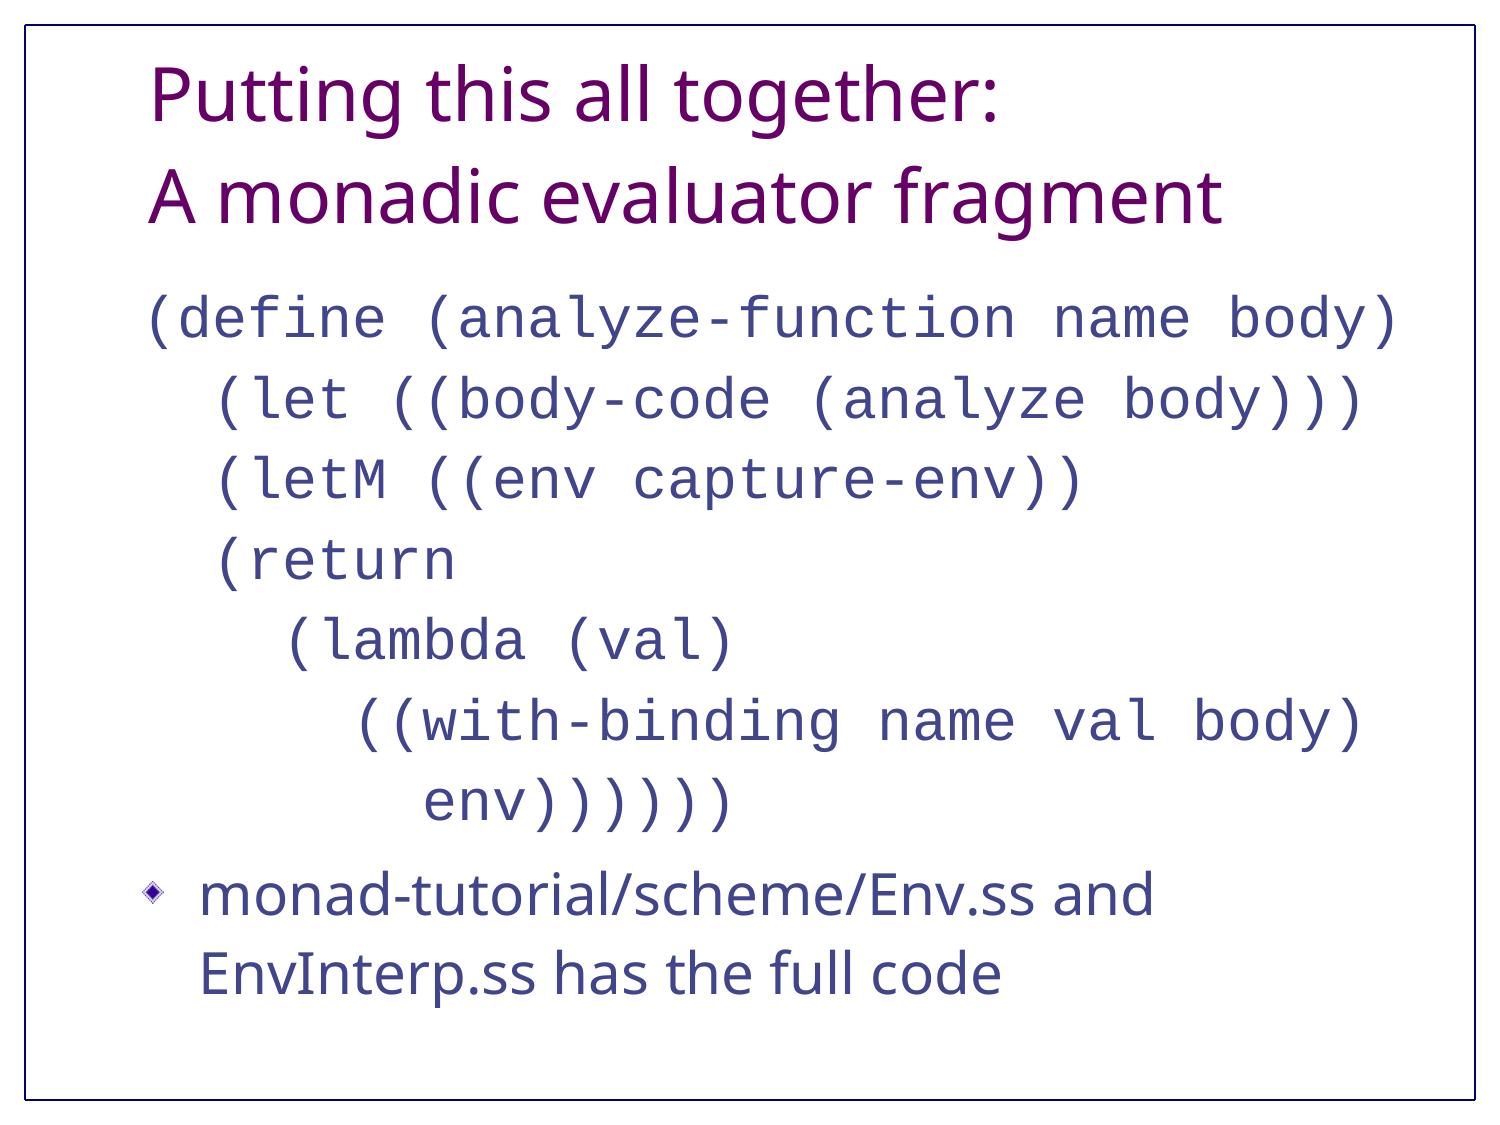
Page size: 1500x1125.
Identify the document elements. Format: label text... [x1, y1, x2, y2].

list (define (analyze-function name body) (let ((body-code (analyze body))) (letM ((env capture-env)) (return (lambda (val) ((with-binding name val body) env)))))) monad-tutorial/scheme/Env.ss and EnvInterp.ss has the full code [142, 289, 1418, 995]
title Putting this all together: A monadic evaluator fragment [148, 52, 1386, 235]
